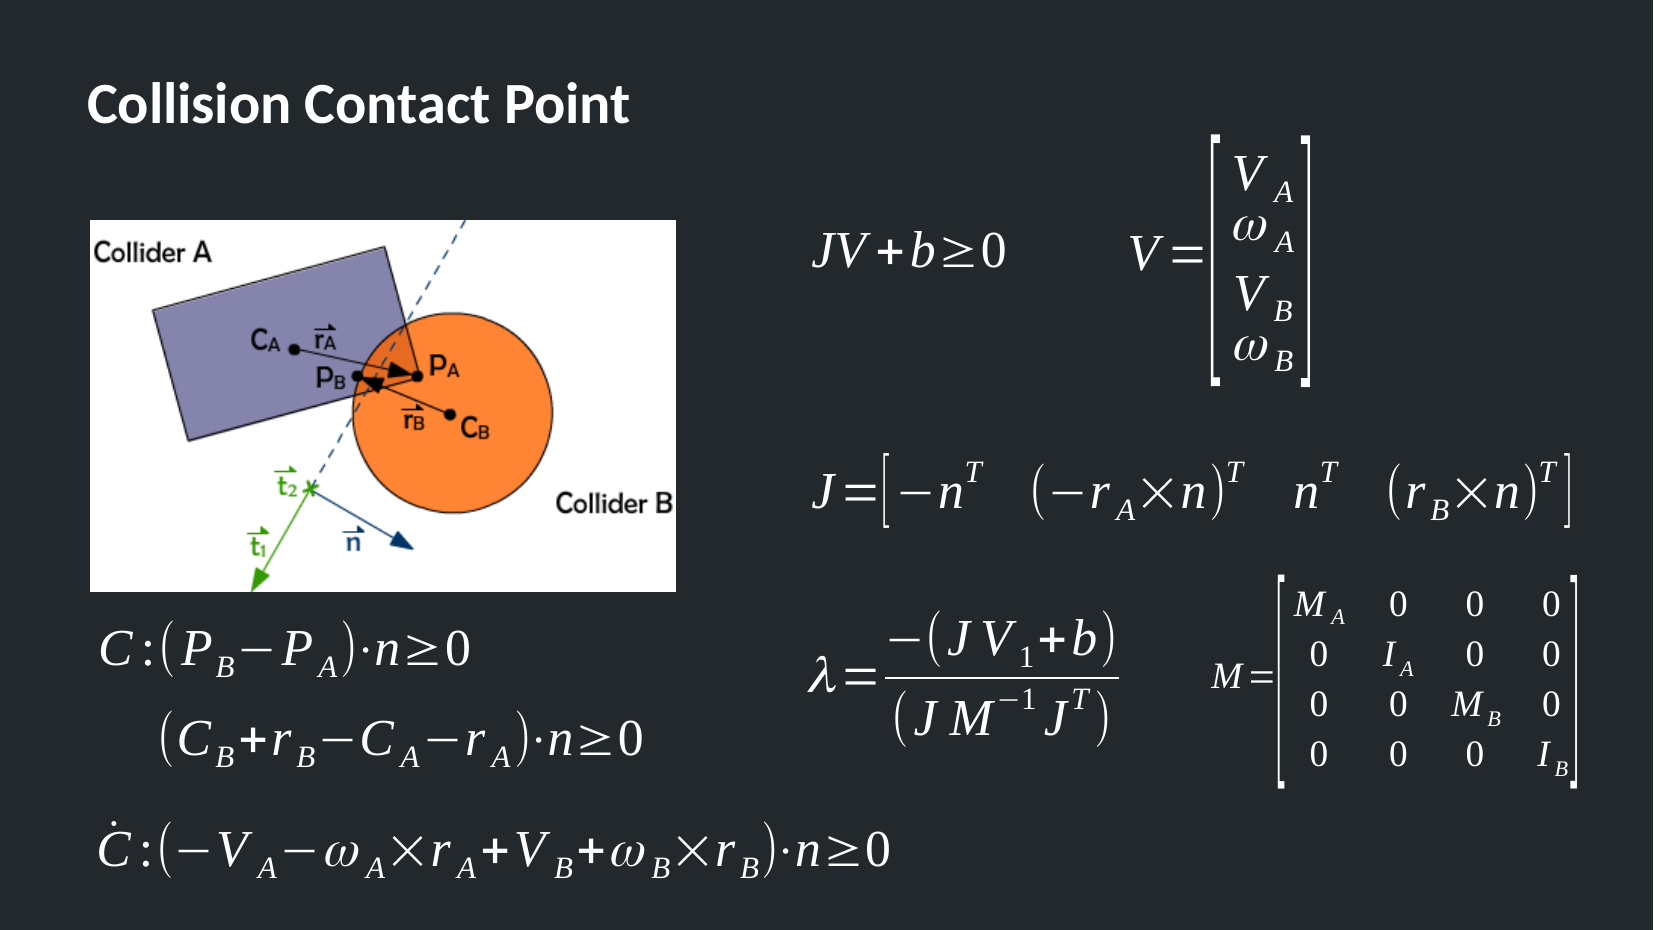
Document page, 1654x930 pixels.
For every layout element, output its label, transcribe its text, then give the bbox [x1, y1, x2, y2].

picture [90, 220, 676, 592]
chart [803, 220, 1013, 279]
chart [1203, 573, 1592, 791]
chart [803, 451, 1582, 531]
chart [798, 607, 1128, 751]
text_box Collision Contact Point [72, 72, 658, 221]
chart [150, 707, 651, 775]
chart [91, 618, 478, 685]
chart [90, 818, 898, 886]
chart [1121, 132, 1326, 391]
